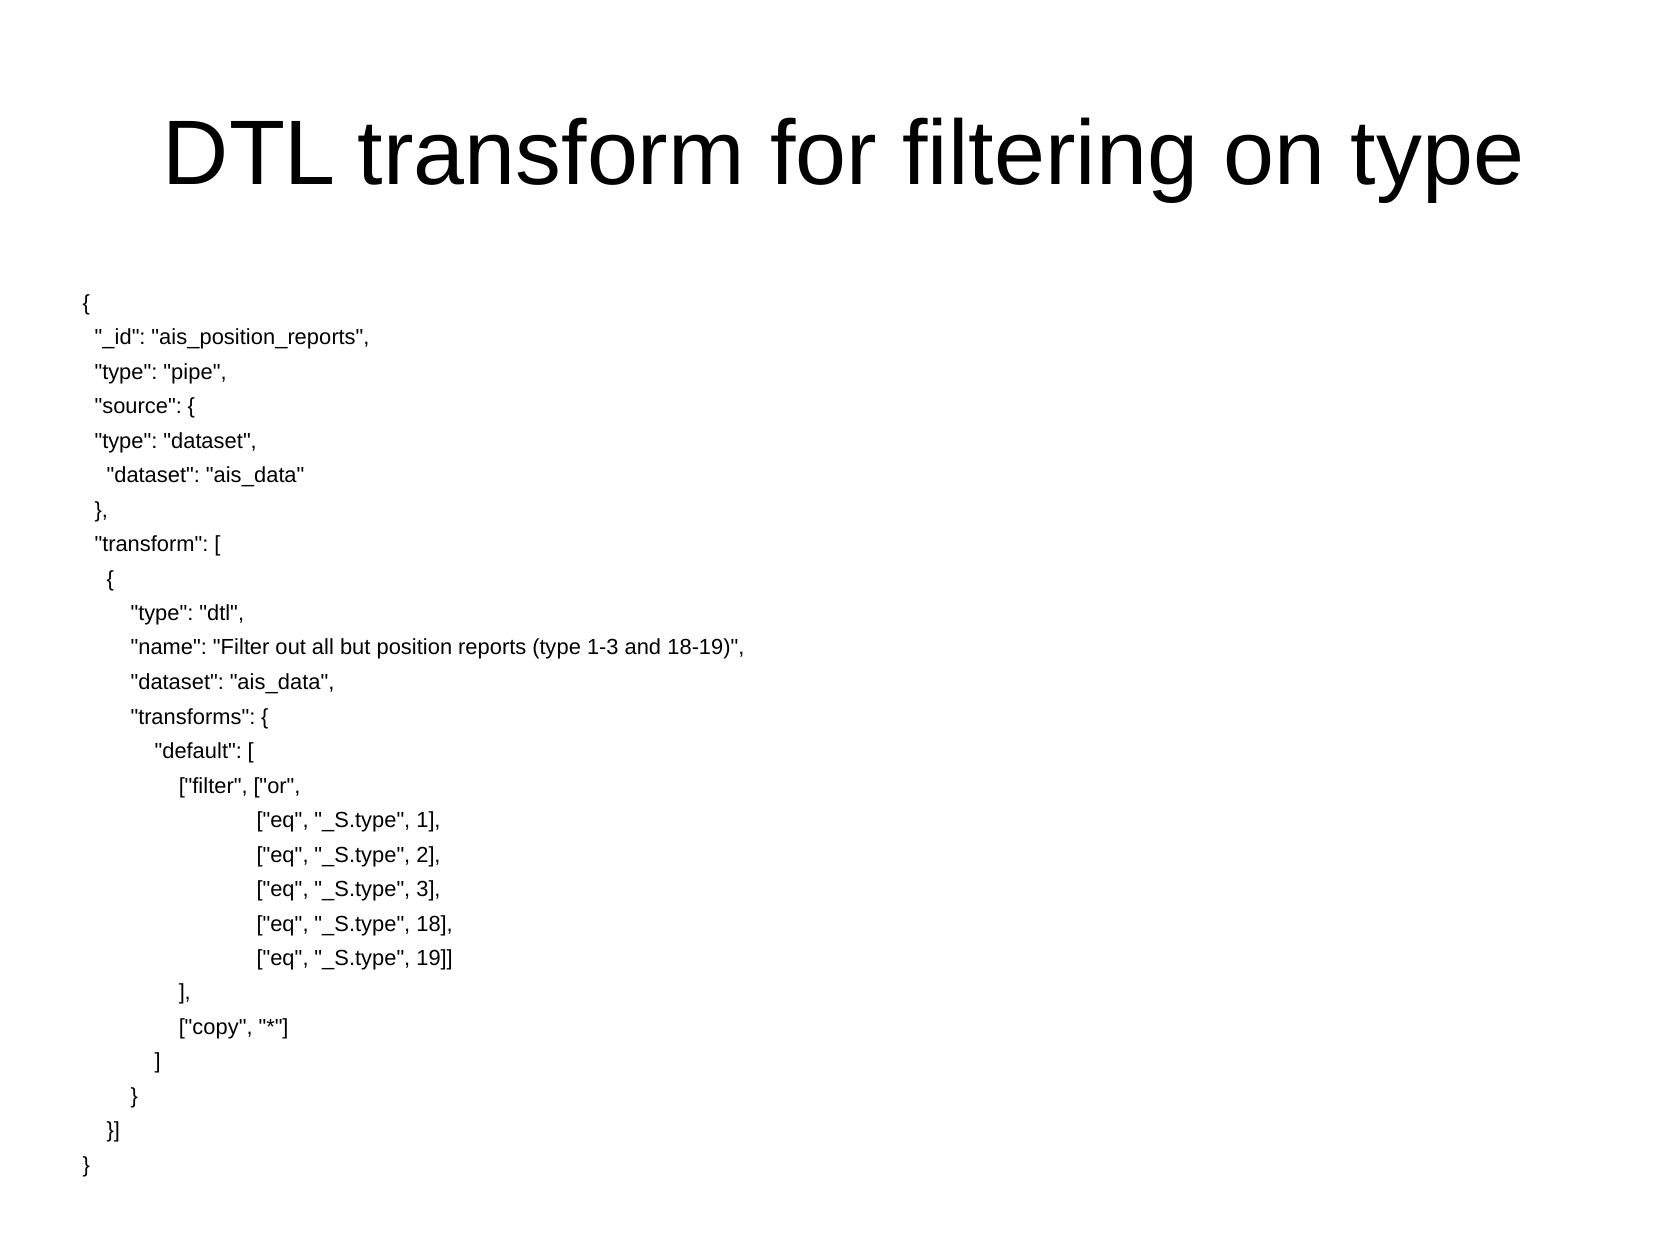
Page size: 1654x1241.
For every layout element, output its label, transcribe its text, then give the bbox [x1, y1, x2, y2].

list { "_id": "ais_position_reports", "type": "pipe", "source": { "type": "dataset", "dataset": "ais_data" }, "transform": [ { "type": "dtl", "name": "Filter out all but position reports (type 1-3 and 18-19)", "dataset": "ais_data", "transforms": { "default": [ ["filter", ["or", ["eq", "_S.type", 1], ["eq", "_S.type", 2], ["eq", "_S.type", 3], ["eq", "_S.type", 18], ["eq", "_S.type", 19]] ], ["copy", "*"] ] } }] } [82, 290, 1571, 1186]
title DTL transform for filtering on type [82, 49, 1571, 257]
